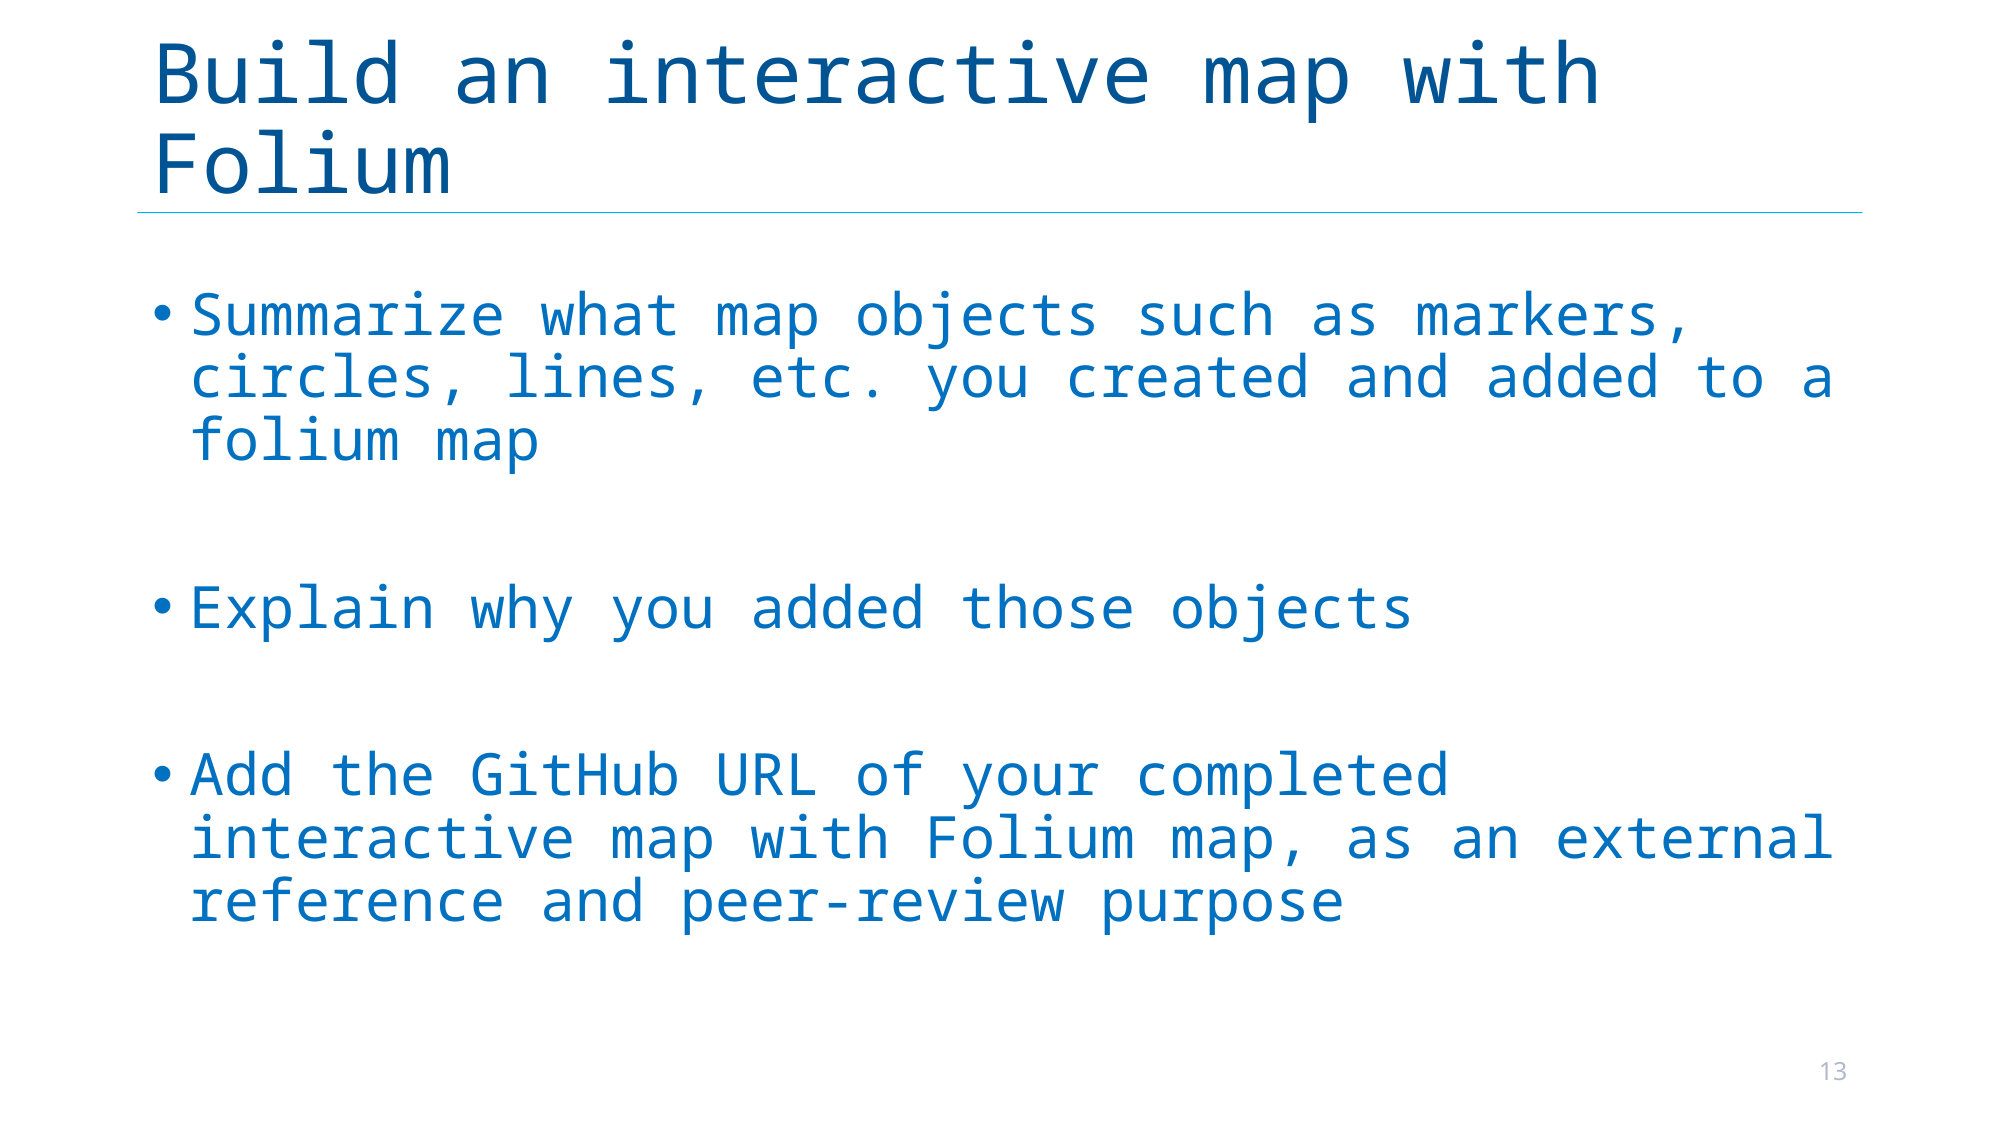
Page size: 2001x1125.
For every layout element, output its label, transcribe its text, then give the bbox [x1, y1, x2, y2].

title Build an interactive map with Folium [137, 13, 1863, 231]
list Summarize what map objects such as markers, circles, lines, etc. you created and added to a folium map Explain why you added those objects Add the GitHub URL of your completed interactive map with Folium map, as an external reference and peer-review purpose [137, 277, 1863, 992]
slide_number 36 [1412, 1042, 1863, 1103]
